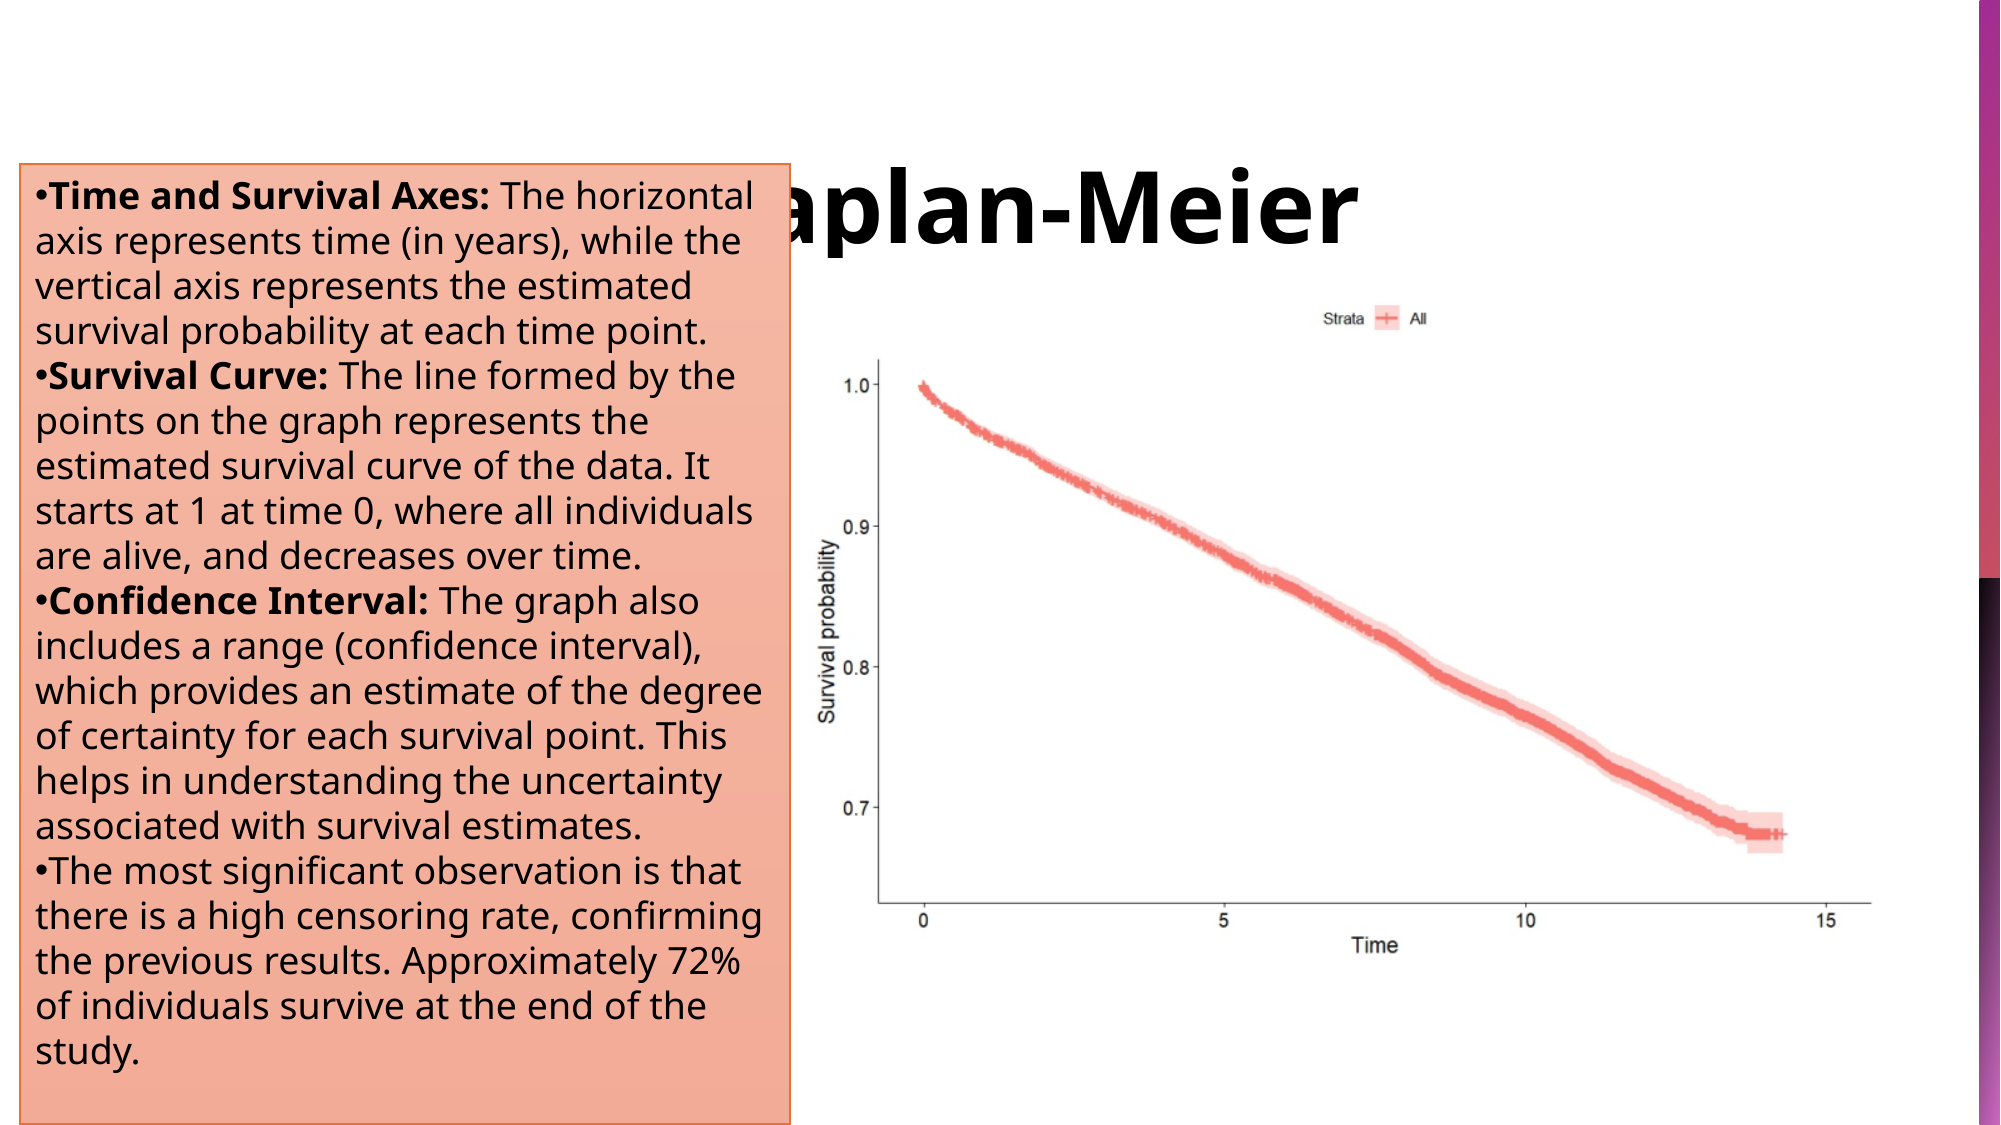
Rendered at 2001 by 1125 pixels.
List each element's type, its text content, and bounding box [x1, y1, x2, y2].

text_box Time and Survival Axes: The horizontal axis represents time (in years), while the vertical axis represents the estimated survival probability at each time point. Survival Curve: The line formed by the points on the graph represents the estimated survival curve of the data. It starts at 1 at time 0, where all individuals are alive, and decreases over time. Confidence Interval: The graph also includes a range (confidence interval), which provides an estimate of the degree of certainty for each survival point. This helps in understanding the uncertainty associated with survival estimates. The most significant observation is that there is a high censoring rate, confirming the previous results. Approximately 72% of individuals survive at the end of the study. [20, 164, 791, 1089]
title Kaplan-Meier Estimator [667, 150, 1387, 258]
text_box [1980, 0, 2000, 1125]
picture [791, 258, 1980, 995]
